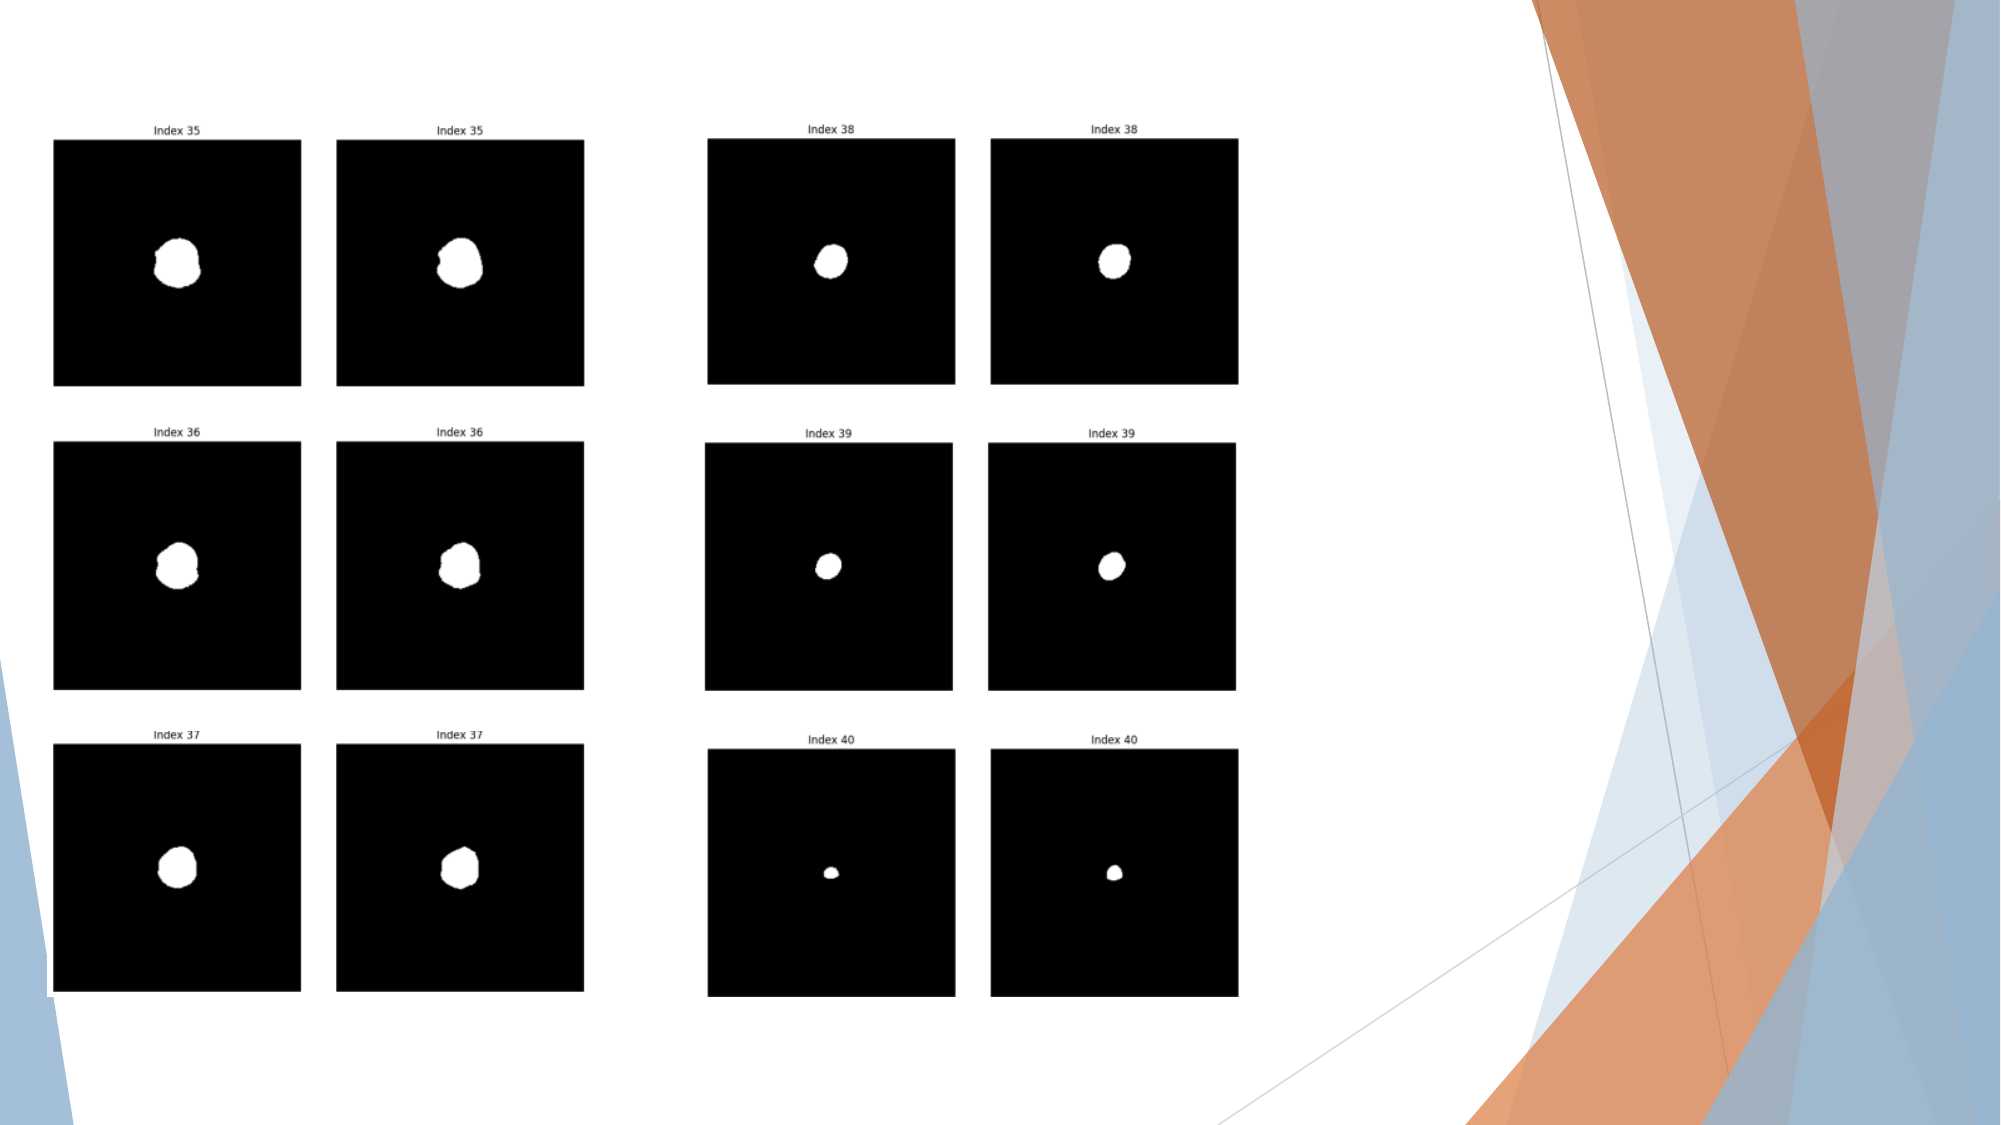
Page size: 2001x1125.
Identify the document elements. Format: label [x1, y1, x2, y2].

picture [46, 426, 588, 699]
picture [705, 122, 1240, 392]
picture [46, 122, 587, 394]
picture [699, 731, 1240, 997]
picture [47, 731, 588, 997]
picture [700, 426, 1240, 696]
